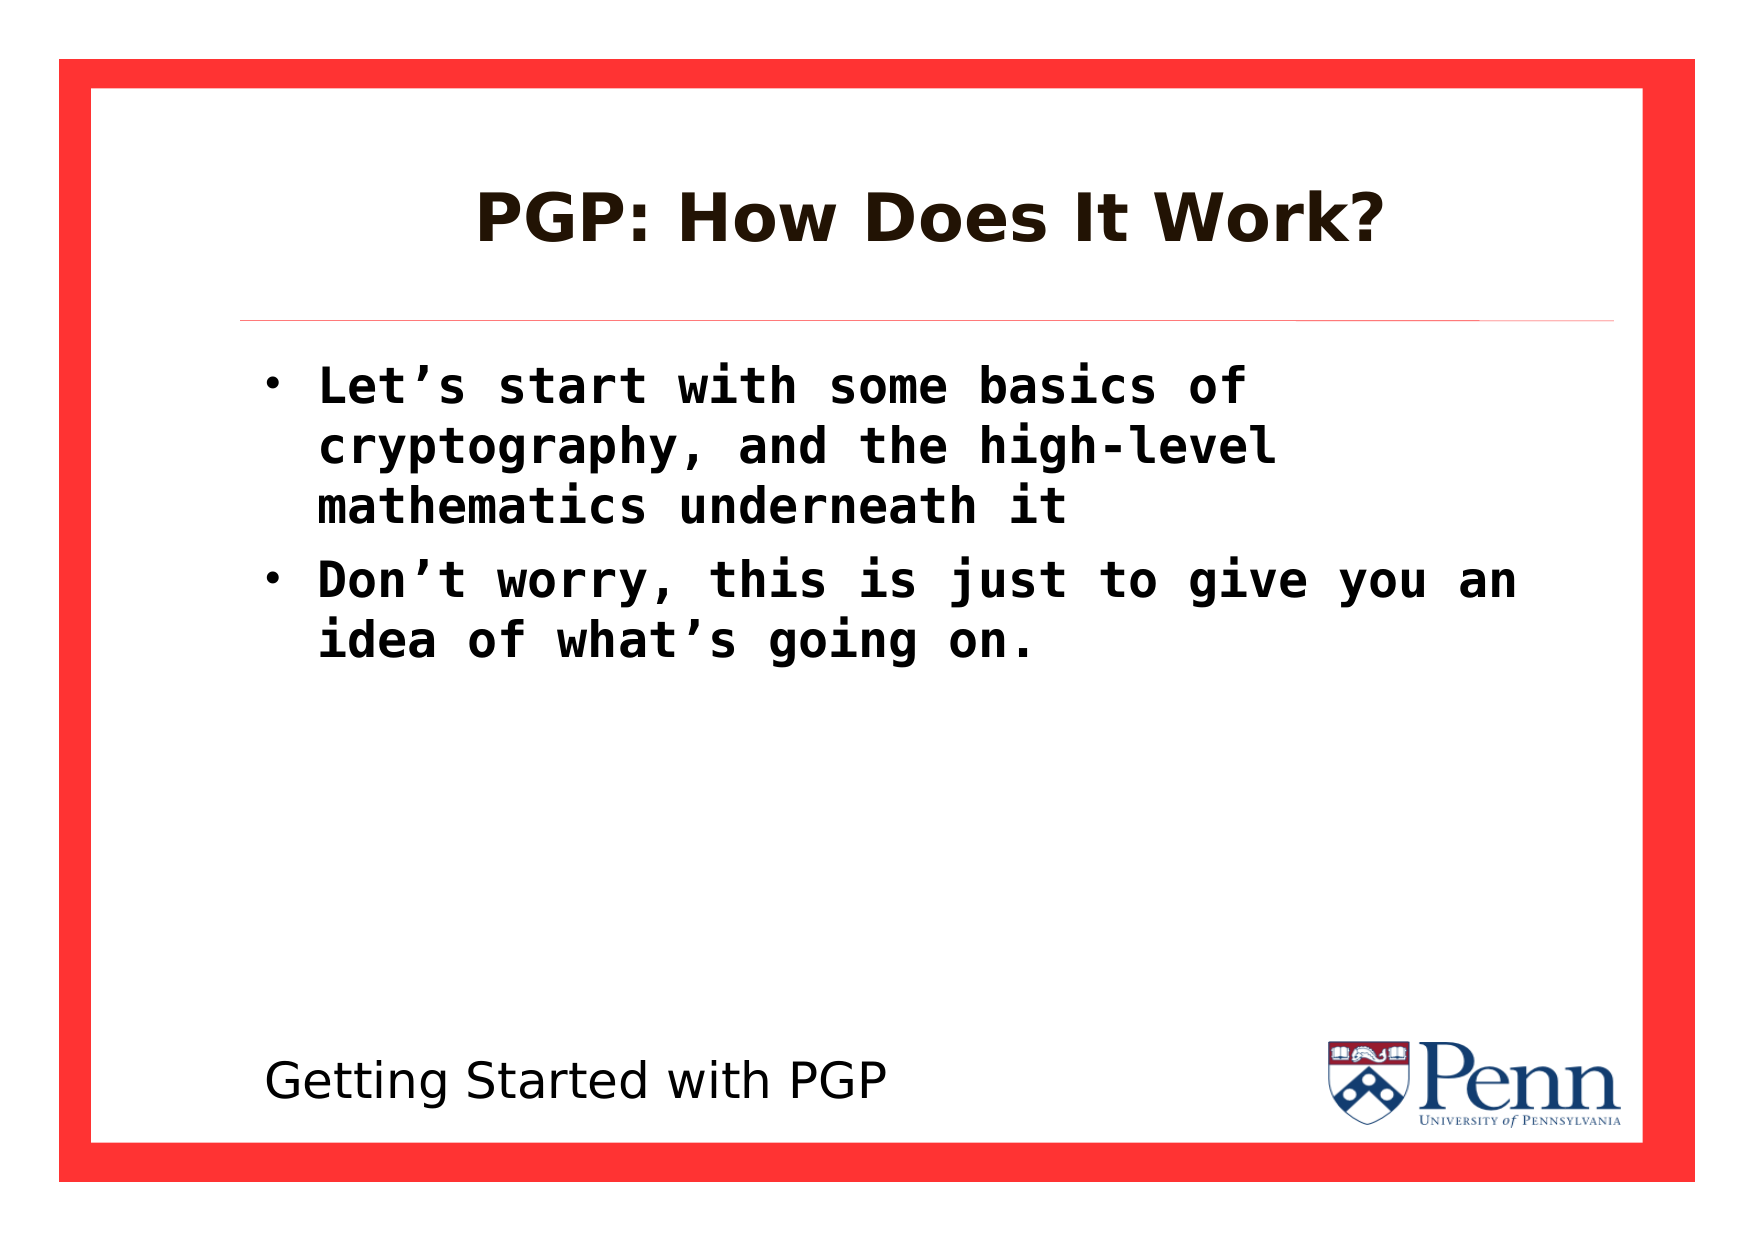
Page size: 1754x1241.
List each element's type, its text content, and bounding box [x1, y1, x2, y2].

title PGP: How Does It Work? [249, 120, 1614, 309]
list Let’s start with some basics of cryptography, and the high-level mathematics underneath it Don’t worry, this is just to give you an idea of what’s going on. [249, 345, 1614, 1020]
picture [1327, 1039, 1621, 1128]
